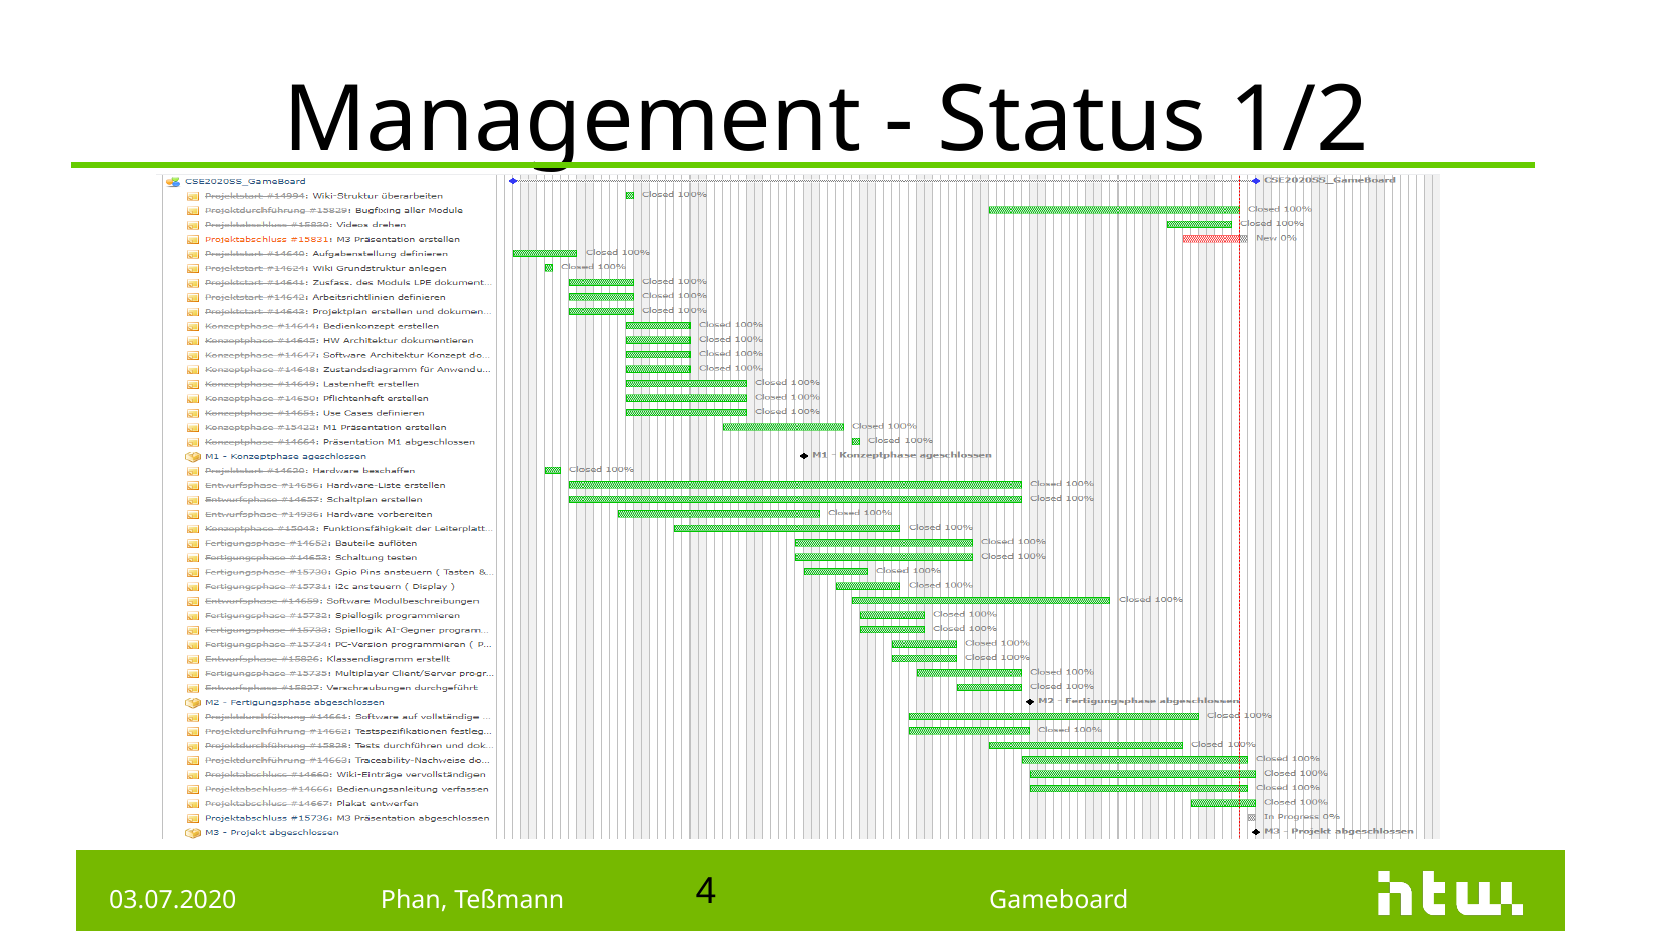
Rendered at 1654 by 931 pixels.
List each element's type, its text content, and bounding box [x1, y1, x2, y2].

title Management - Status 1/2 [82, 37, 1571, 193]
picture [0, 0, 1654, 931]
text_box <number> [680, 862, 898, 920]
